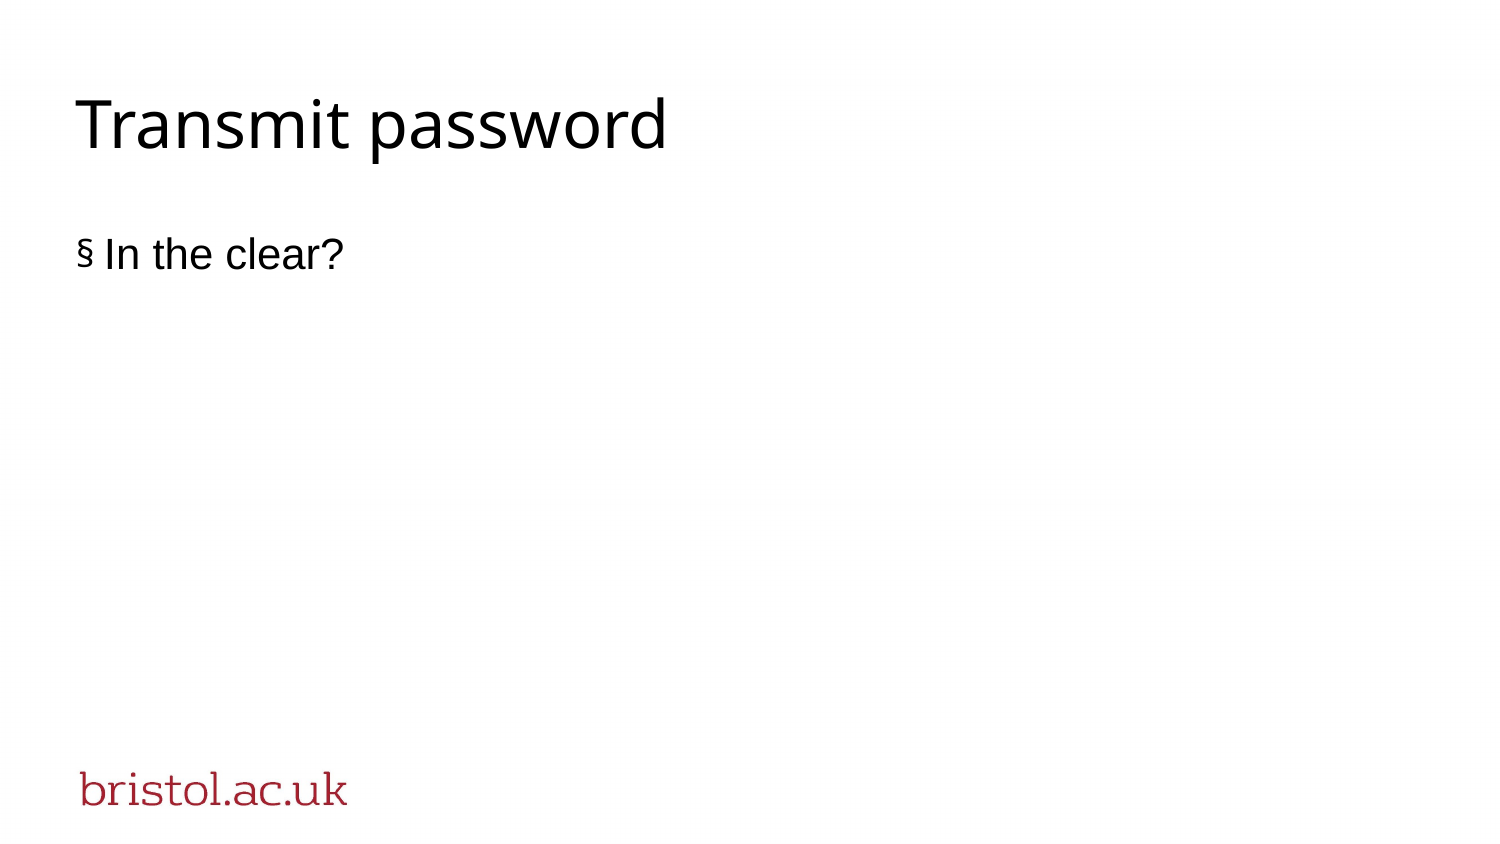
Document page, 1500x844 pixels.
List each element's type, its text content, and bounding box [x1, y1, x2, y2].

title Transmit password [60, 44, 1440, 209]
list In the clear? [60, 224, 1440, 699]
